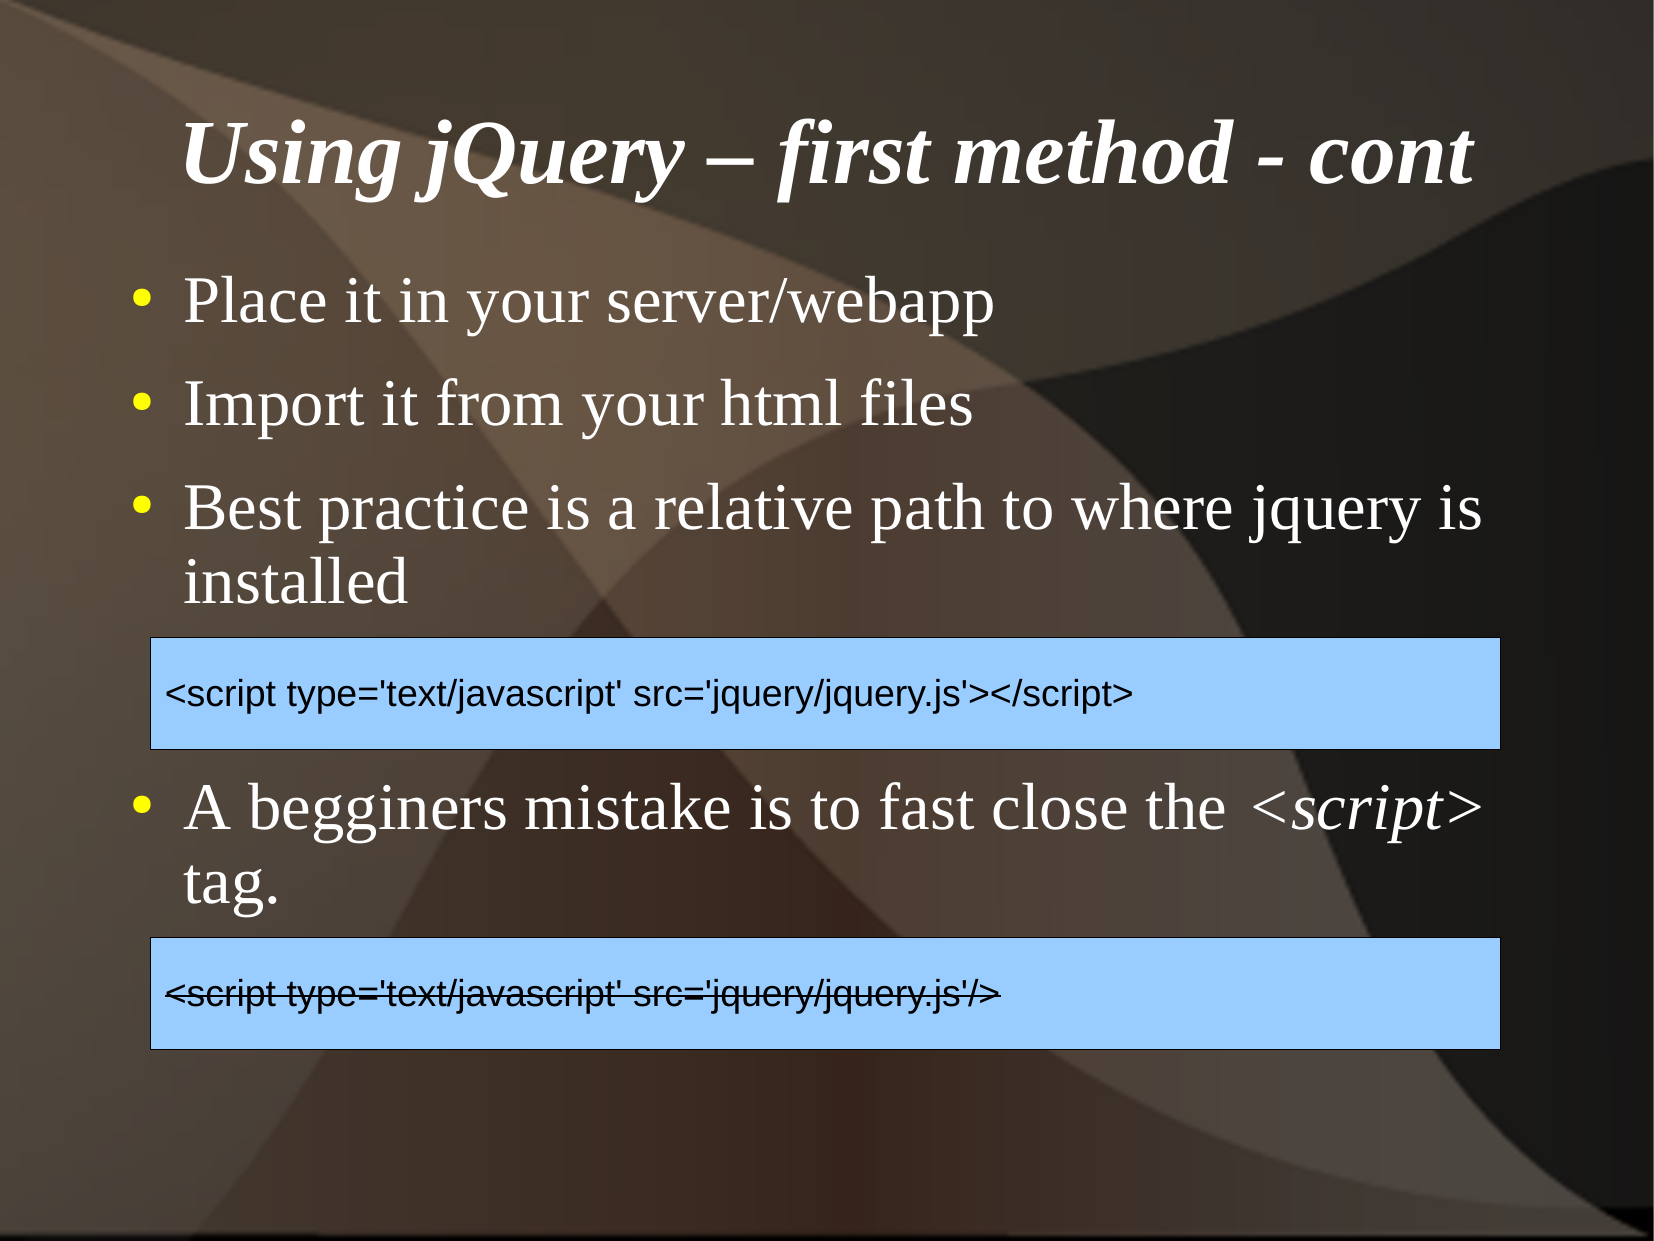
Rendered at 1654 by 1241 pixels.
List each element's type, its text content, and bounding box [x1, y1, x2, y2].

text_box <script type='text/javascript' src='jquery/jquery.js'/> [150, 937, 1501, 1050]
list Place it in your server/webapp Import it from your html files Best practice is a relative path to where jquery is installed [112, 262, 1601, 618]
text_box <script type='text/javascript' src='jquery/jquery.js'></script> [150, 637, 1501, 750]
picture [0, 0, 1654, 1241]
title Using jQuery – first method - cont [82, 56, 1571, 250]
list A begginers mistake is to fast close the <script> tag. [112, 769, 1601, 918]
